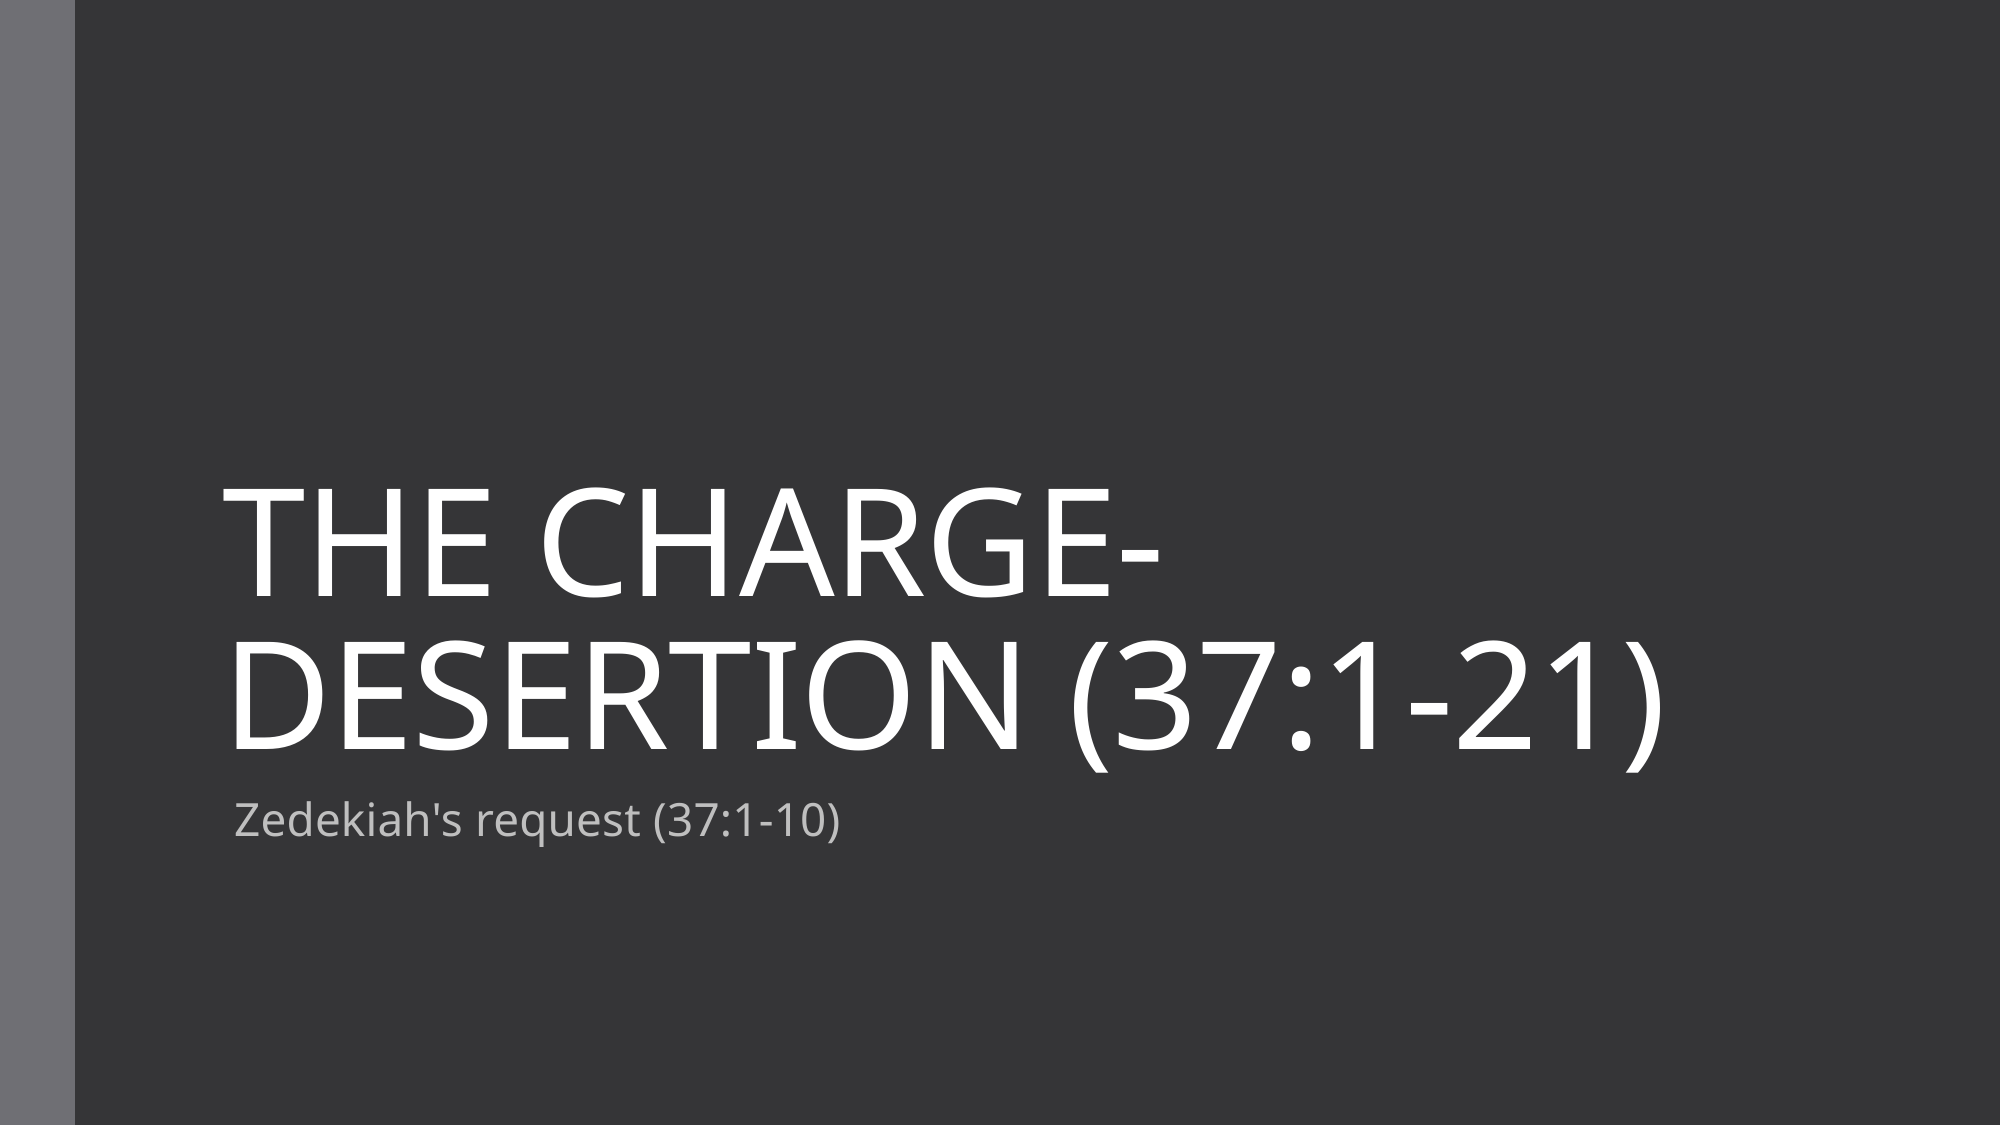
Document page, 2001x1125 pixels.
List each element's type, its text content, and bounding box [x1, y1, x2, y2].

title THE CHARGE-DESERTION (37:1-21) [206, 124, 1752, 787]
subtitle Zedekiah's request (37:1-10) [206, 787, 1752, 1066]
